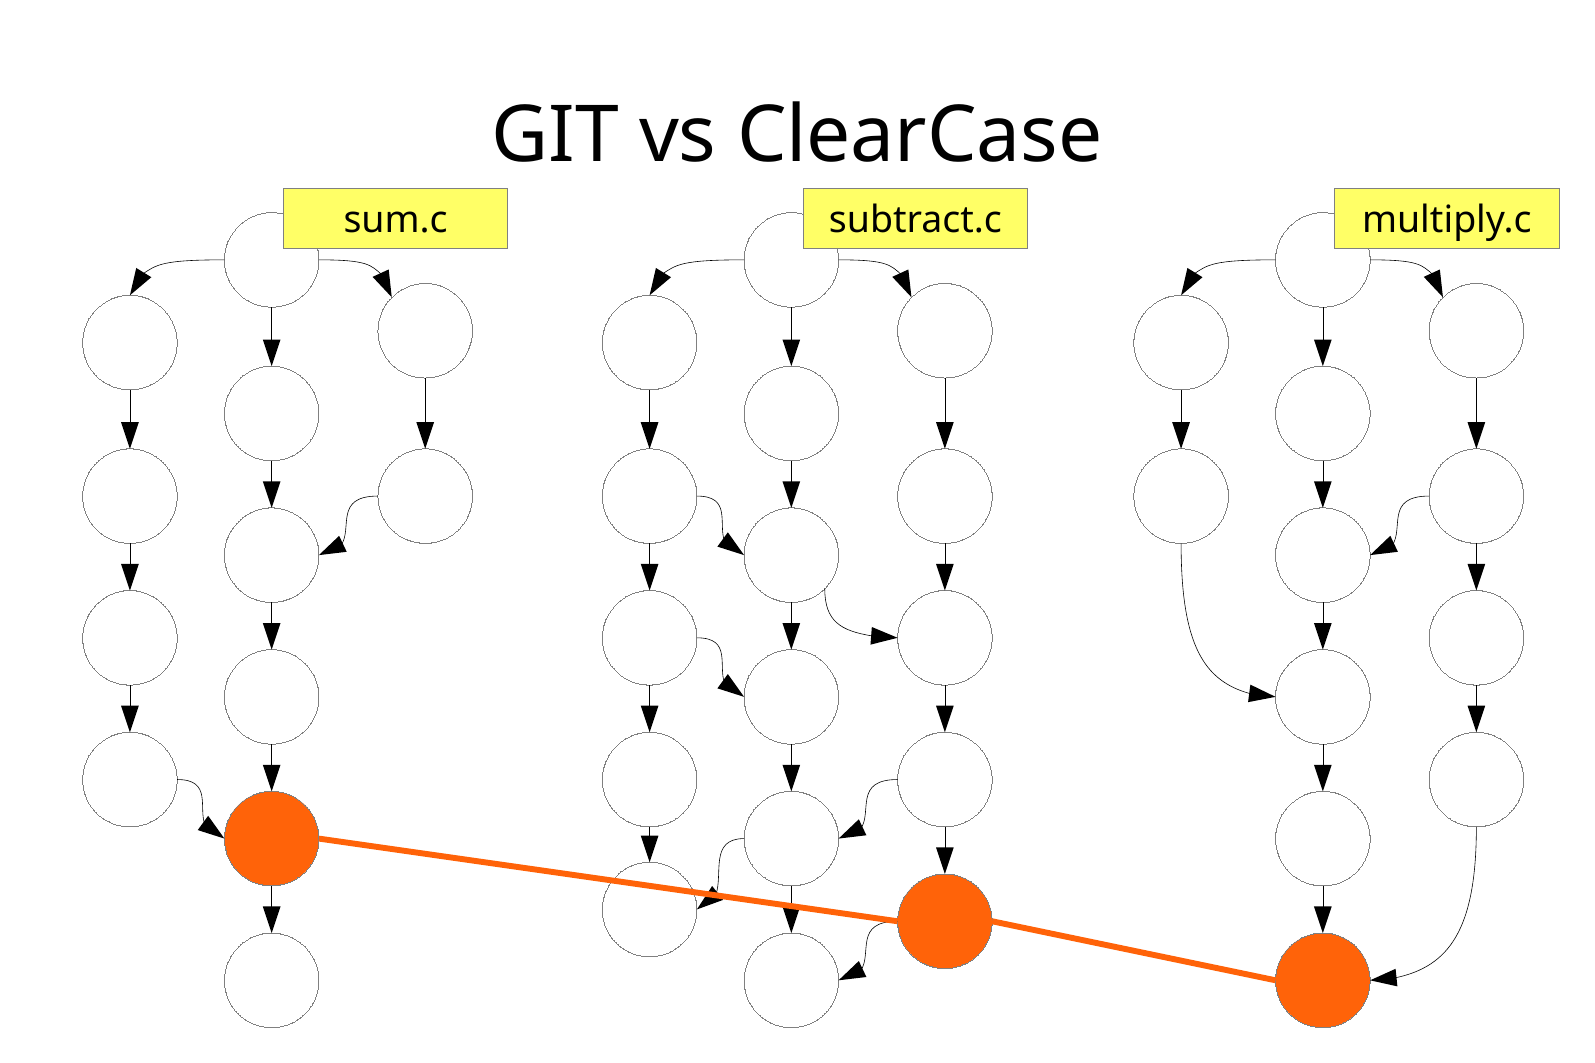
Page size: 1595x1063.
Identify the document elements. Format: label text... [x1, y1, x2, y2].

text_box [82, 732, 178, 827]
text_box sum.c [283, 188, 508, 249]
text_box [1275, 366, 1371, 461]
text_box [377, 448, 473, 544]
text_box [1429, 732, 1524, 827]
text_box [602, 732, 697, 827]
text_box [897, 448, 993, 544]
text_box [1133, 295, 1229, 390]
text_box [224, 933, 319, 1028]
text_box [1429, 448, 1524, 544]
text_box [602, 448, 697, 544]
text_box [1133, 448, 1229, 544]
text_box [744, 507, 839, 603]
text_box [744, 649, 839, 745]
text_box [1275, 212, 1371, 308]
text_box [897, 283, 993, 379]
text_box [602, 884, 697, 957]
text_box [1429, 590, 1524, 686]
text_box [82, 590, 178, 686]
text_box [224, 791, 319, 886]
text_box multiply.c [1334, 188, 1560, 249]
text_box [1429, 283, 1524, 378]
text_box [377, 283, 473, 379]
text_box [744, 366, 839, 461]
text_box subtract.c [803, 188, 1028, 249]
text_box [602, 295, 697, 390]
text_box [224, 212, 319, 308]
text_box [224, 366, 319, 461]
text_box [224, 649, 319, 745]
text_box [897, 874, 993, 969]
text_box [1275, 649, 1371, 745]
text_box [1275, 791, 1371, 886]
text_box [744, 933, 839, 1028]
text_box [1275, 507, 1371, 603]
title GIT vs ClearCase [79, 42, 1515, 220]
text_box [1275, 933, 1371, 1028]
text_box [82, 295, 178, 390]
text_box [897, 732, 993, 827]
text_box [224, 507, 319, 603]
text_box [744, 212, 839, 308]
text_box [602, 590, 697, 686]
text_box [82, 448, 178, 544]
text_box [744, 791, 839, 886]
text_box [615, 862, 692, 888]
text_box [897, 590, 993, 686]
